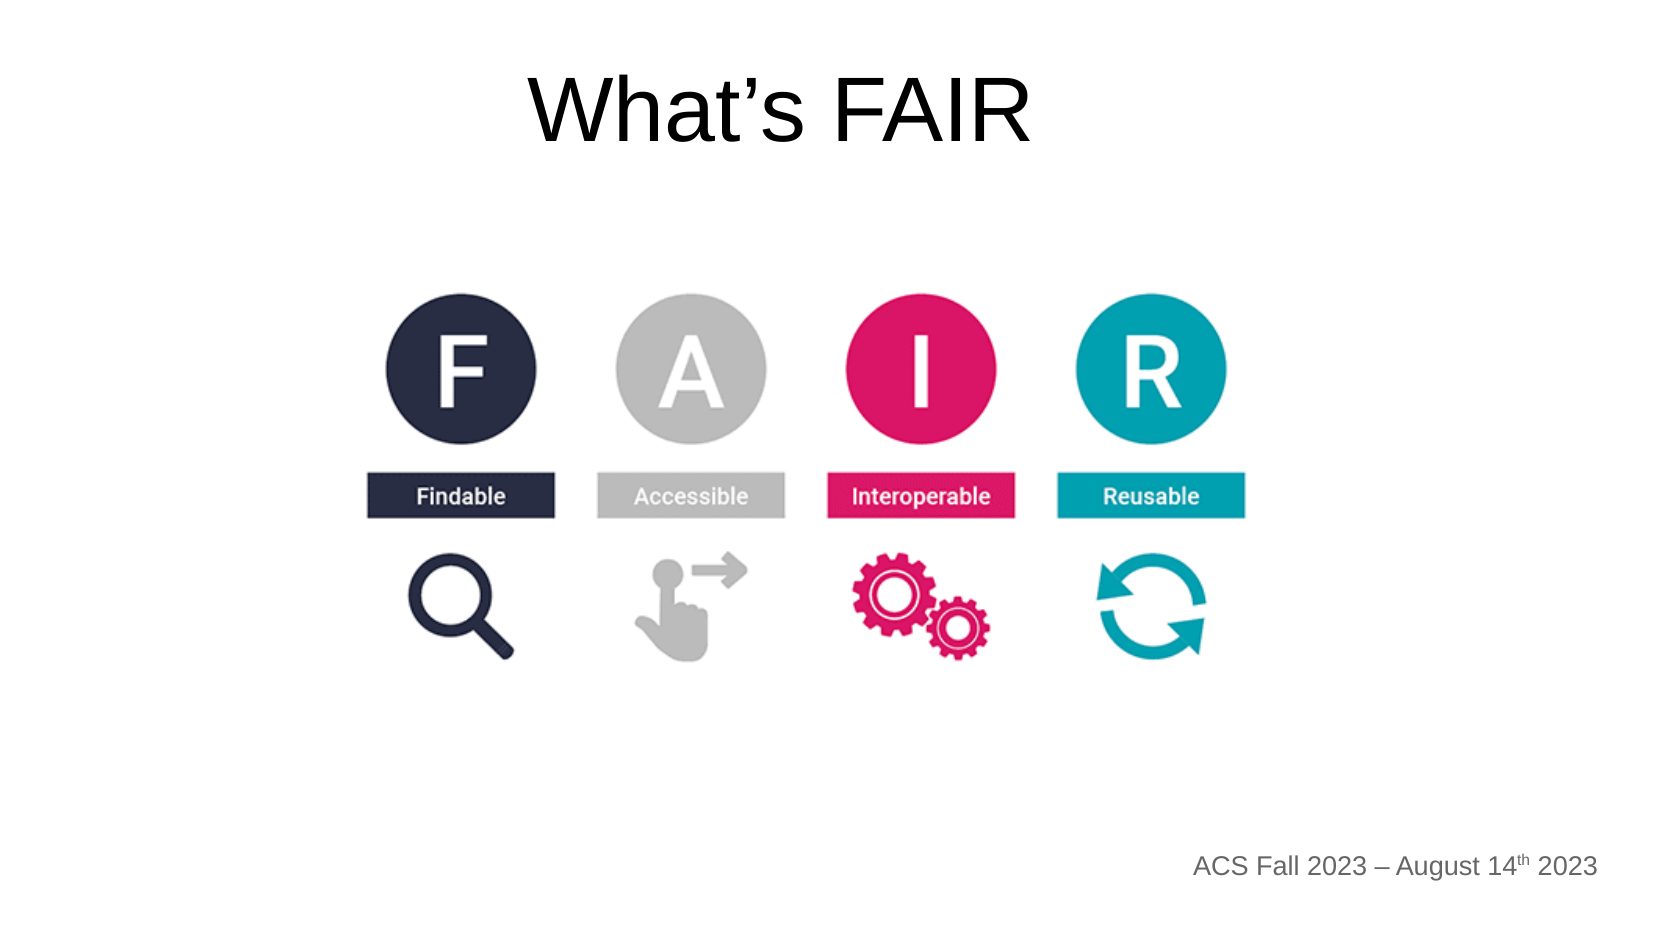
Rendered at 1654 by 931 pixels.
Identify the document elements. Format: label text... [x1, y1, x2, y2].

title What’s FAIR [37, 32, 1526, 188]
text_box ACS Fall 2023 – August 14th 2023 [1162, 843, 1613, 901]
picture [337, 243, 1276, 713]
